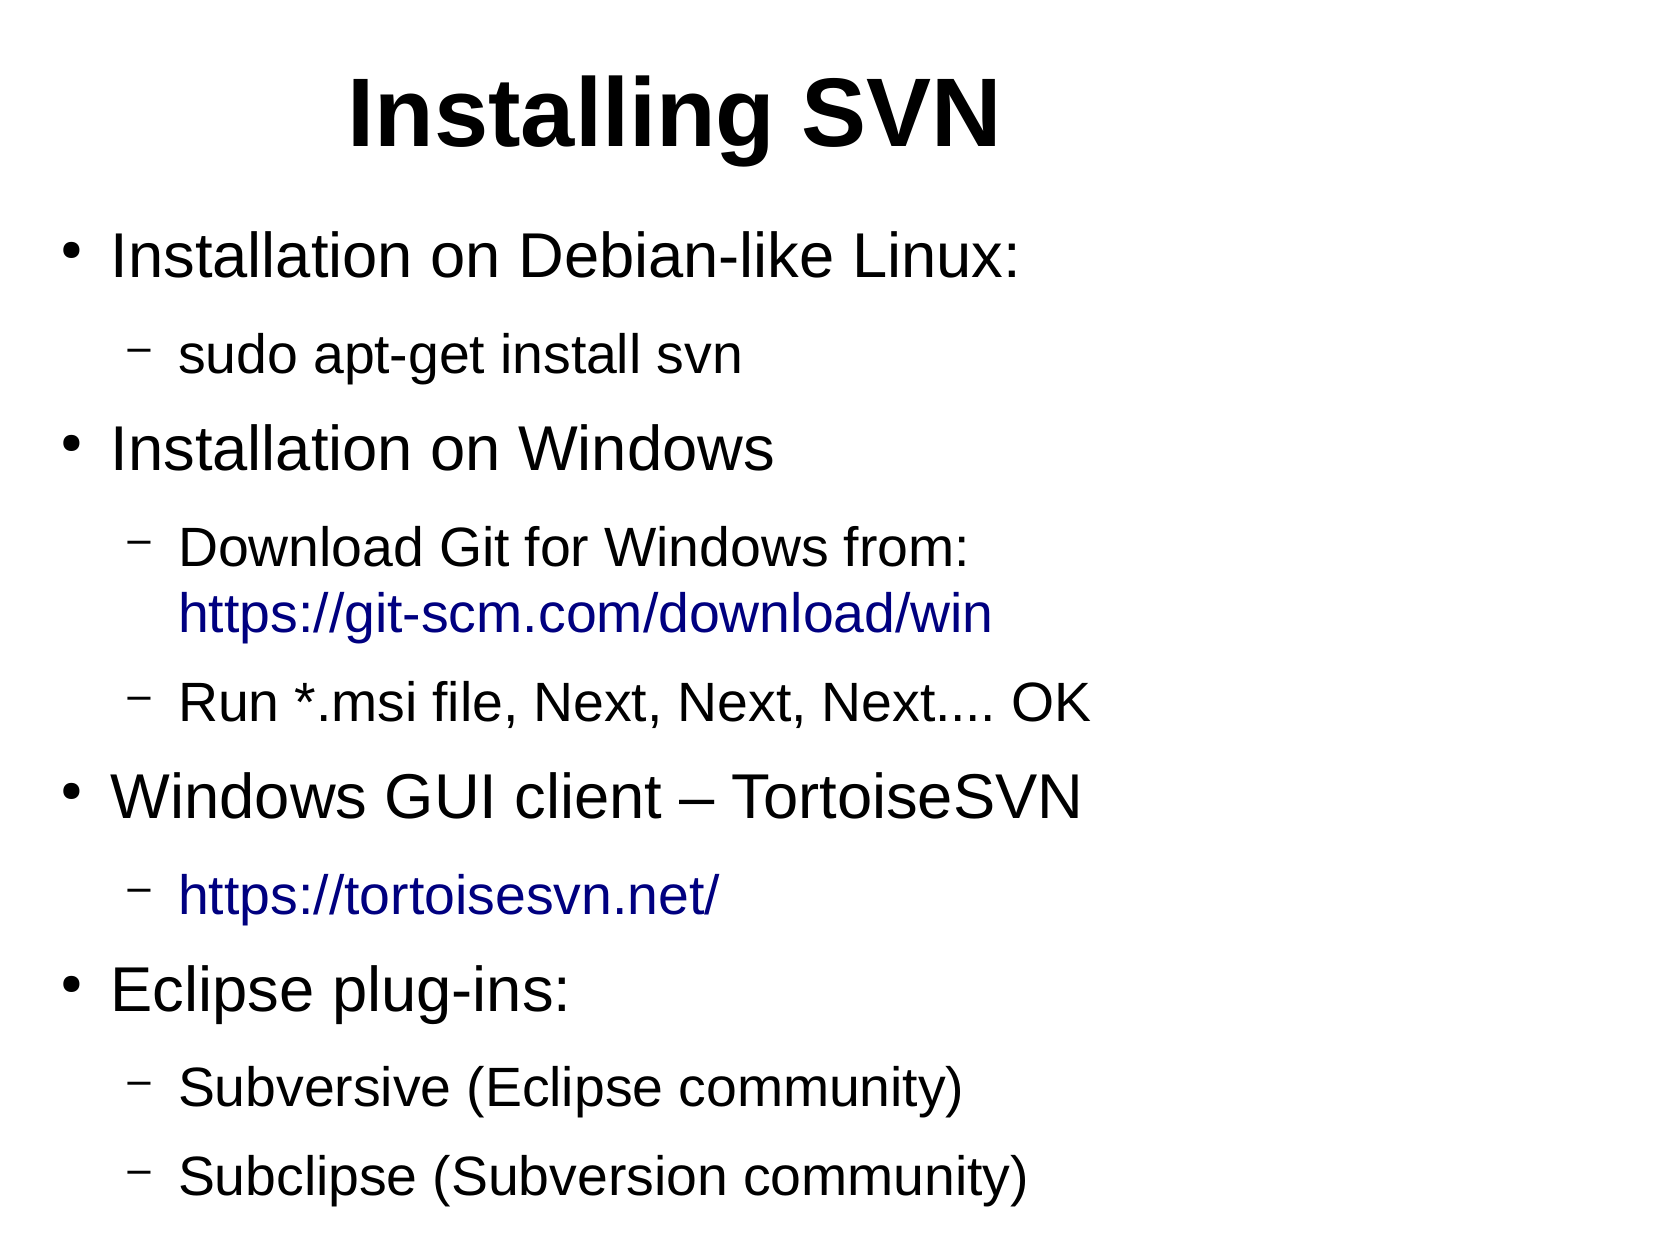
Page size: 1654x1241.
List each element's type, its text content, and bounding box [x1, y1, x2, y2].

title Installing SVN [25, 7, 1325, 209]
list Installation on Debian-like Linux: sudo apt-get install svn Installation on Windows Download Git for Windows from: https://git-scm.com/download/win Run *.msi file, Next, Next, Next.... OK Windows GUI client – TortoiseSVN https://tortoisesvn.net/ Eclipse plug-ins: Subversive (Eclipse community) Subclipse (Subversion community) [25, 208, 1628, 1216]
